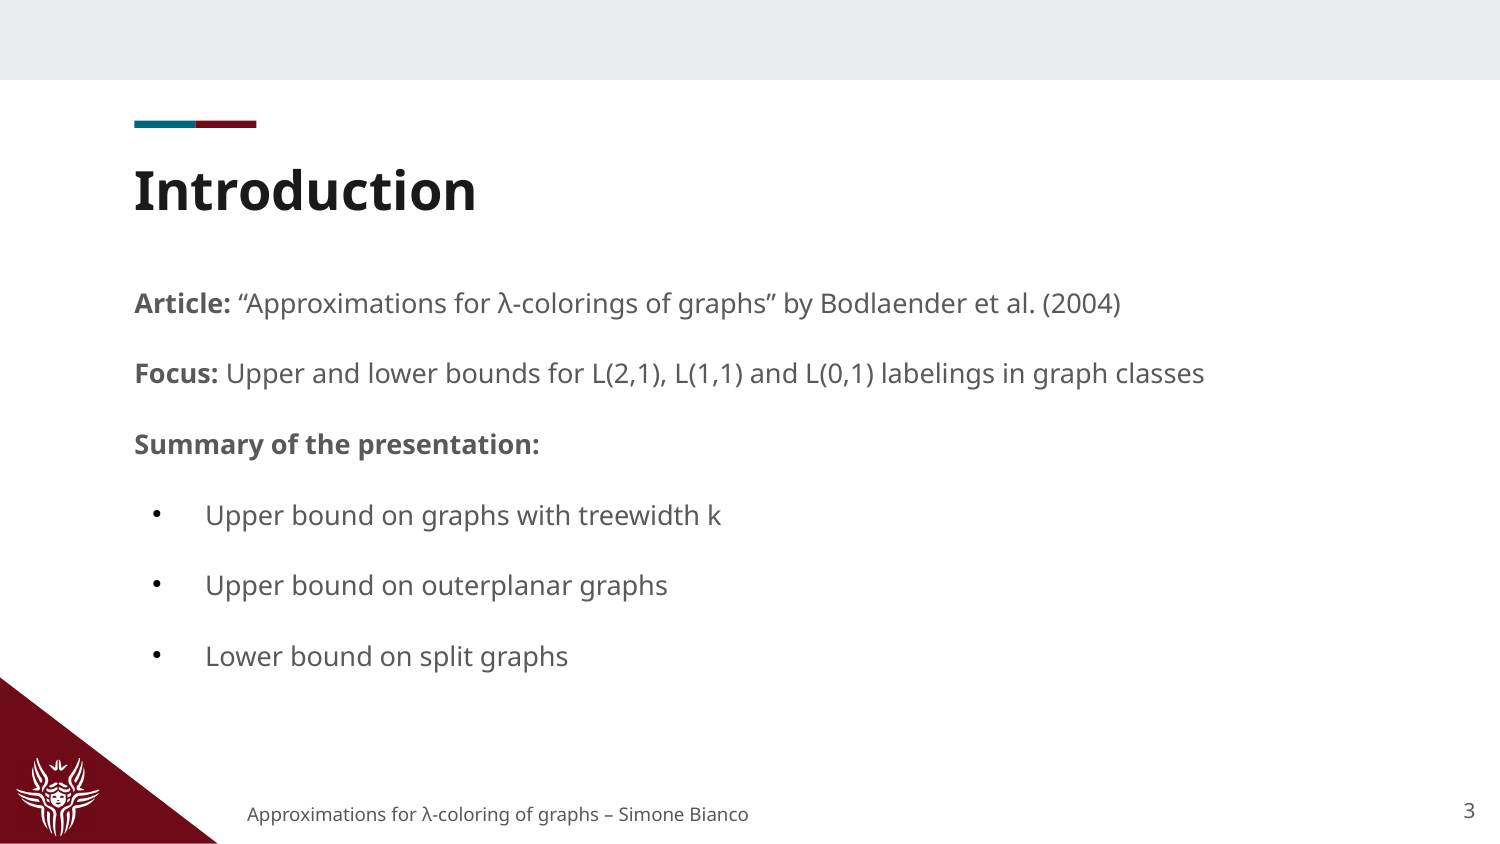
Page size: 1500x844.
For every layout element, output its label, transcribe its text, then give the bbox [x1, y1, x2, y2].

subtitle Approximations for λ-coloring of graphs – Simone Bianco [232, 783, 1193, 839]
list Article: “Approximations for λ-colorings of graphs” by Bodlaender et al. (2004) Focus: Upper and lower bounds for L(2,1), L(1,1) and L(0,1) labelings in graph classes Summary of the presentation: Upper bound on graphs with treewidth k Upper bound on outerplanar graphs Lower bound on split graphs [119, 266, 1418, 637]
title Introduction [119, 141, 1381, 230]
slide_number <number> [1400, 779, 1491, 844]
picture [16, 758, 100, 839]
